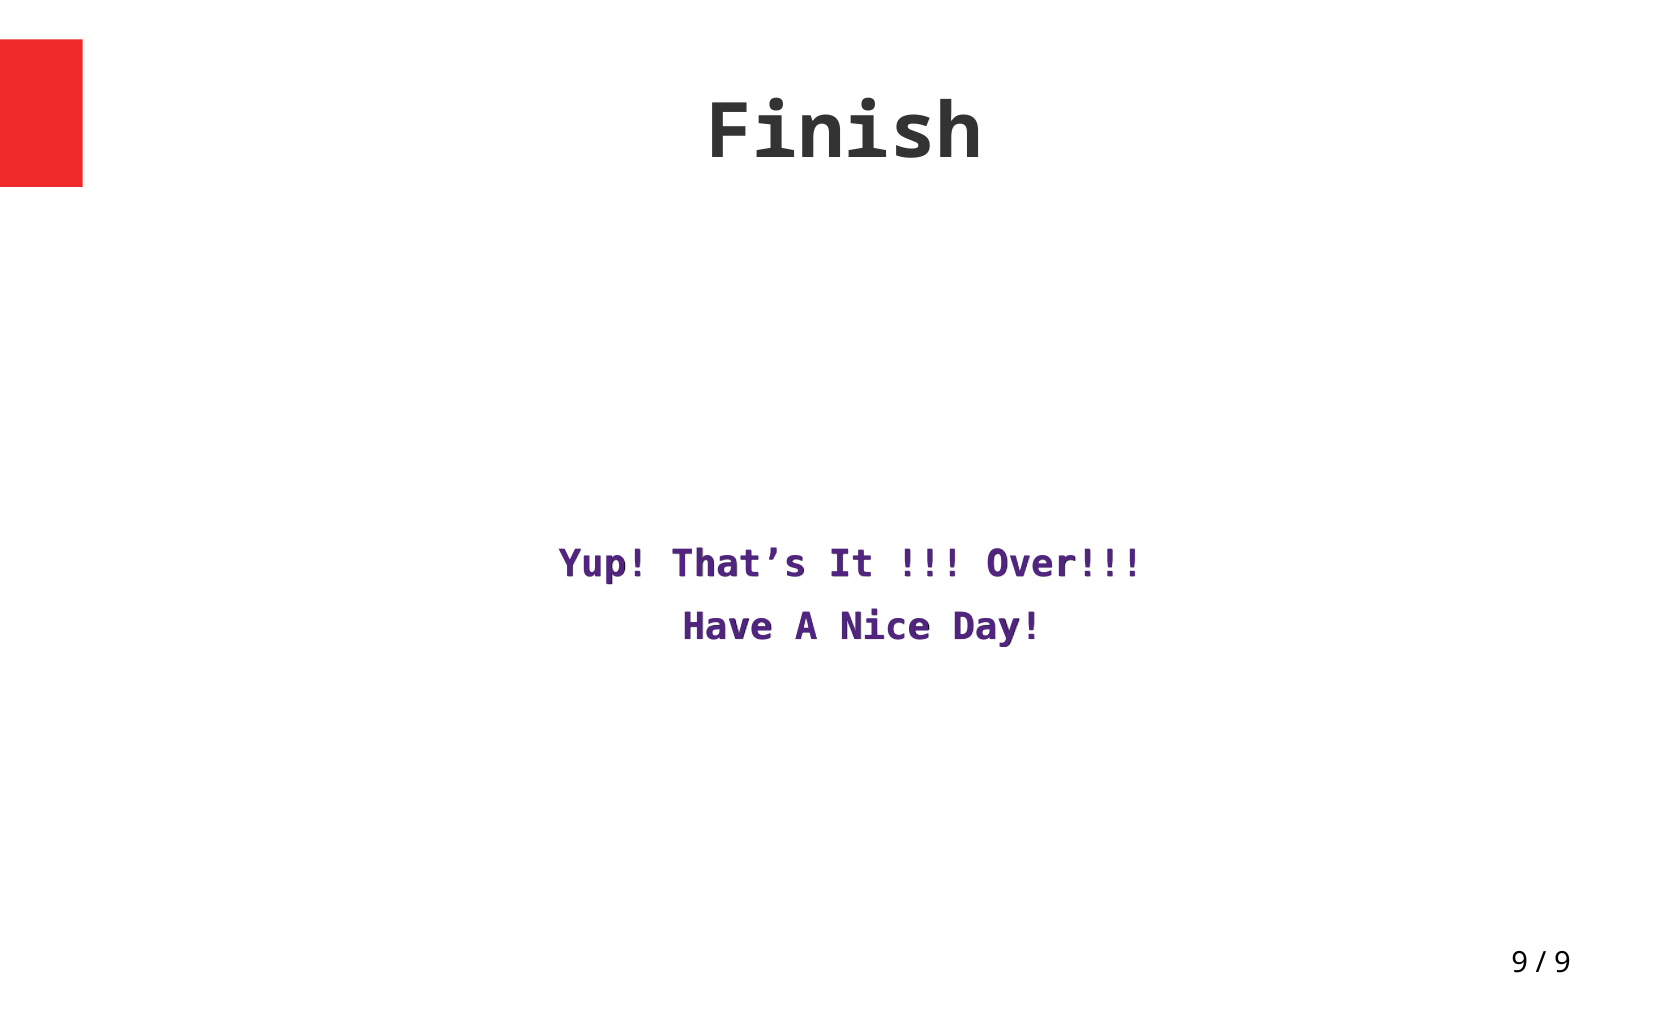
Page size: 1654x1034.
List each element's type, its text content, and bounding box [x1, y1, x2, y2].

list Yup! That’s It !!! Over!!! Have A Nice Day! [118, 295, 1536, 895]
title Finish [118, 41, 1571, 214]
